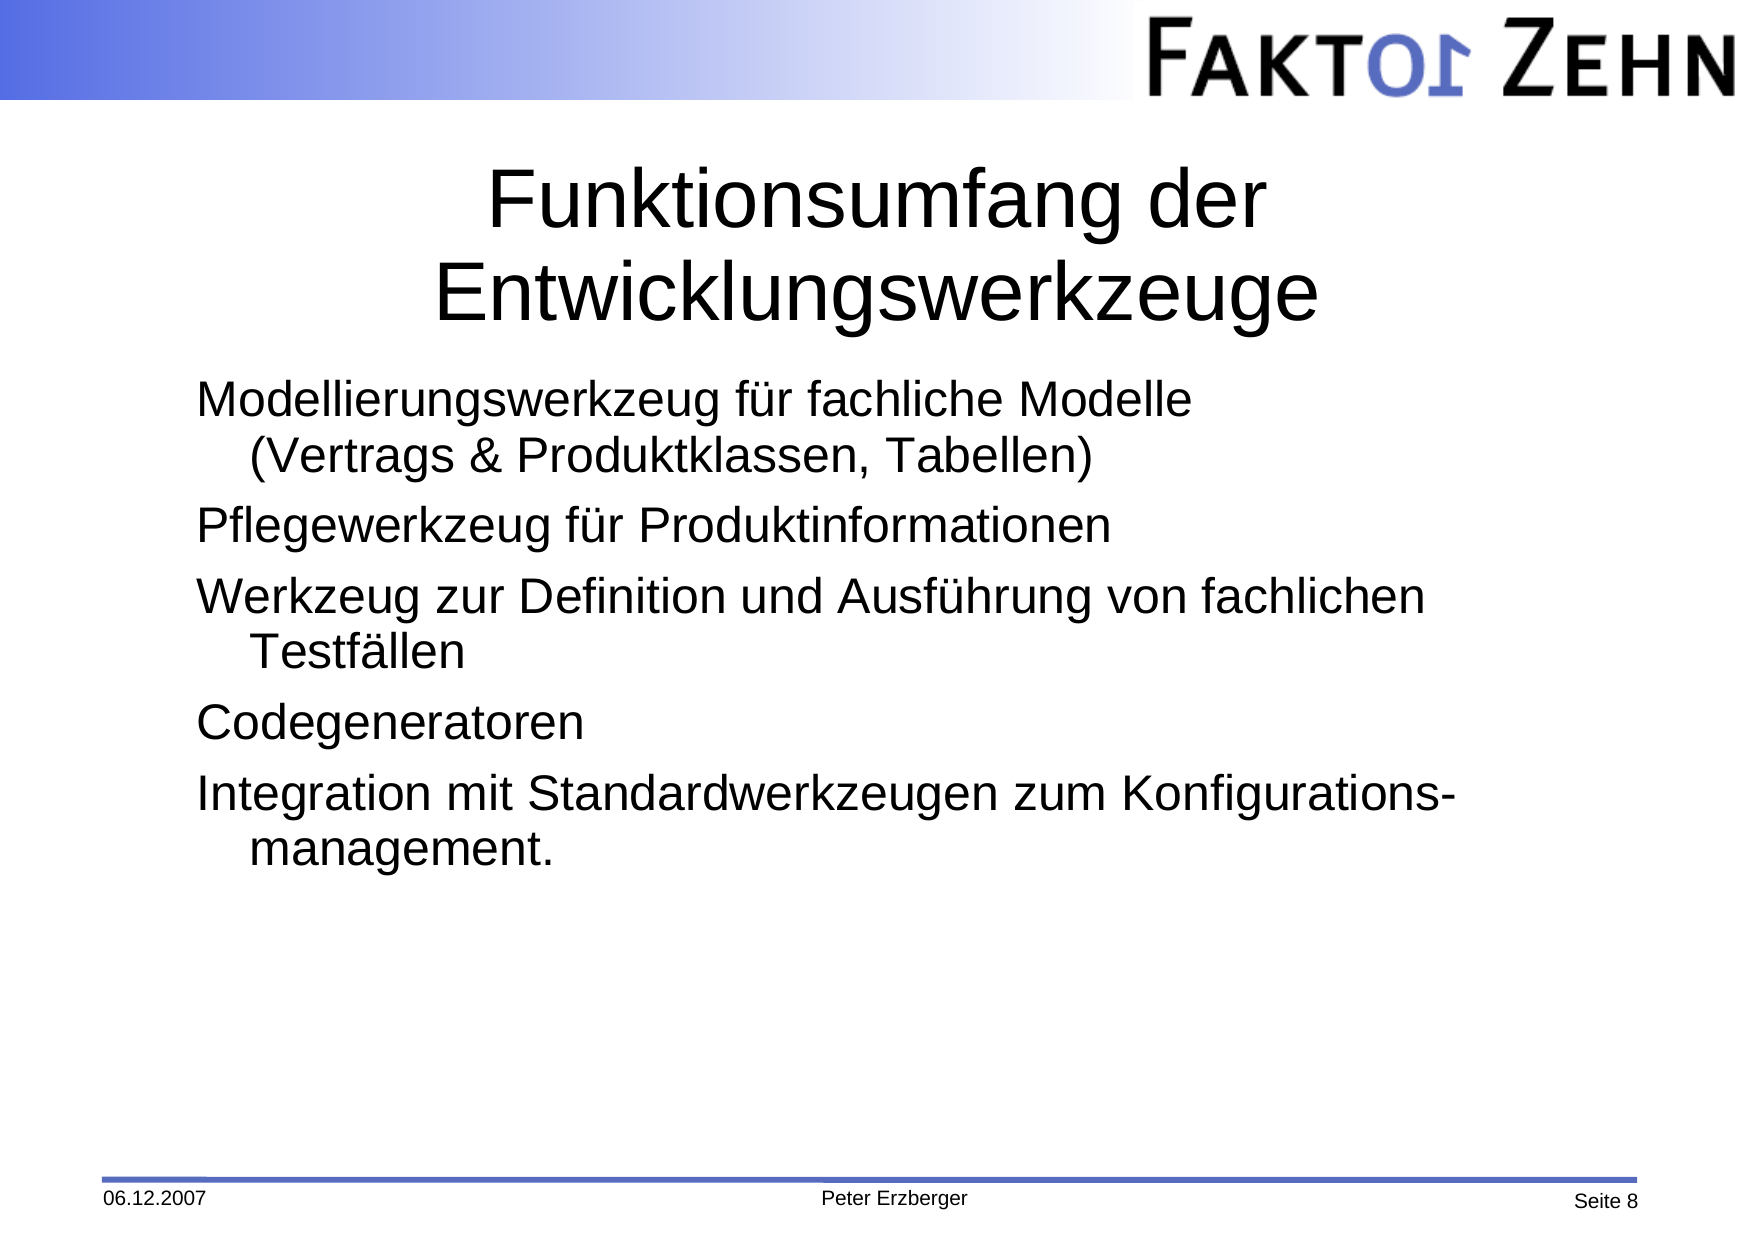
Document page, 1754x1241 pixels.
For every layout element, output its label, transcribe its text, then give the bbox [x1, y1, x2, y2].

title Funktionsumfang der Entwicklungswerkzeuge [179, 142, 1576, 349]
picture [1133, 2, 1749, 105]
list Modellierungswerkzeug für fachliche Modelle (Vertrags & Produktklassen, Tabellen) Pflegewerkzeug für Produktinformationen Werkzeug zur Definition und Ausführung von fachlichen Testfällen Codegeneratoren Integration mit Standardwerkzeugen zum Konfigurations-management. [179, 371, 1576, 1078]
